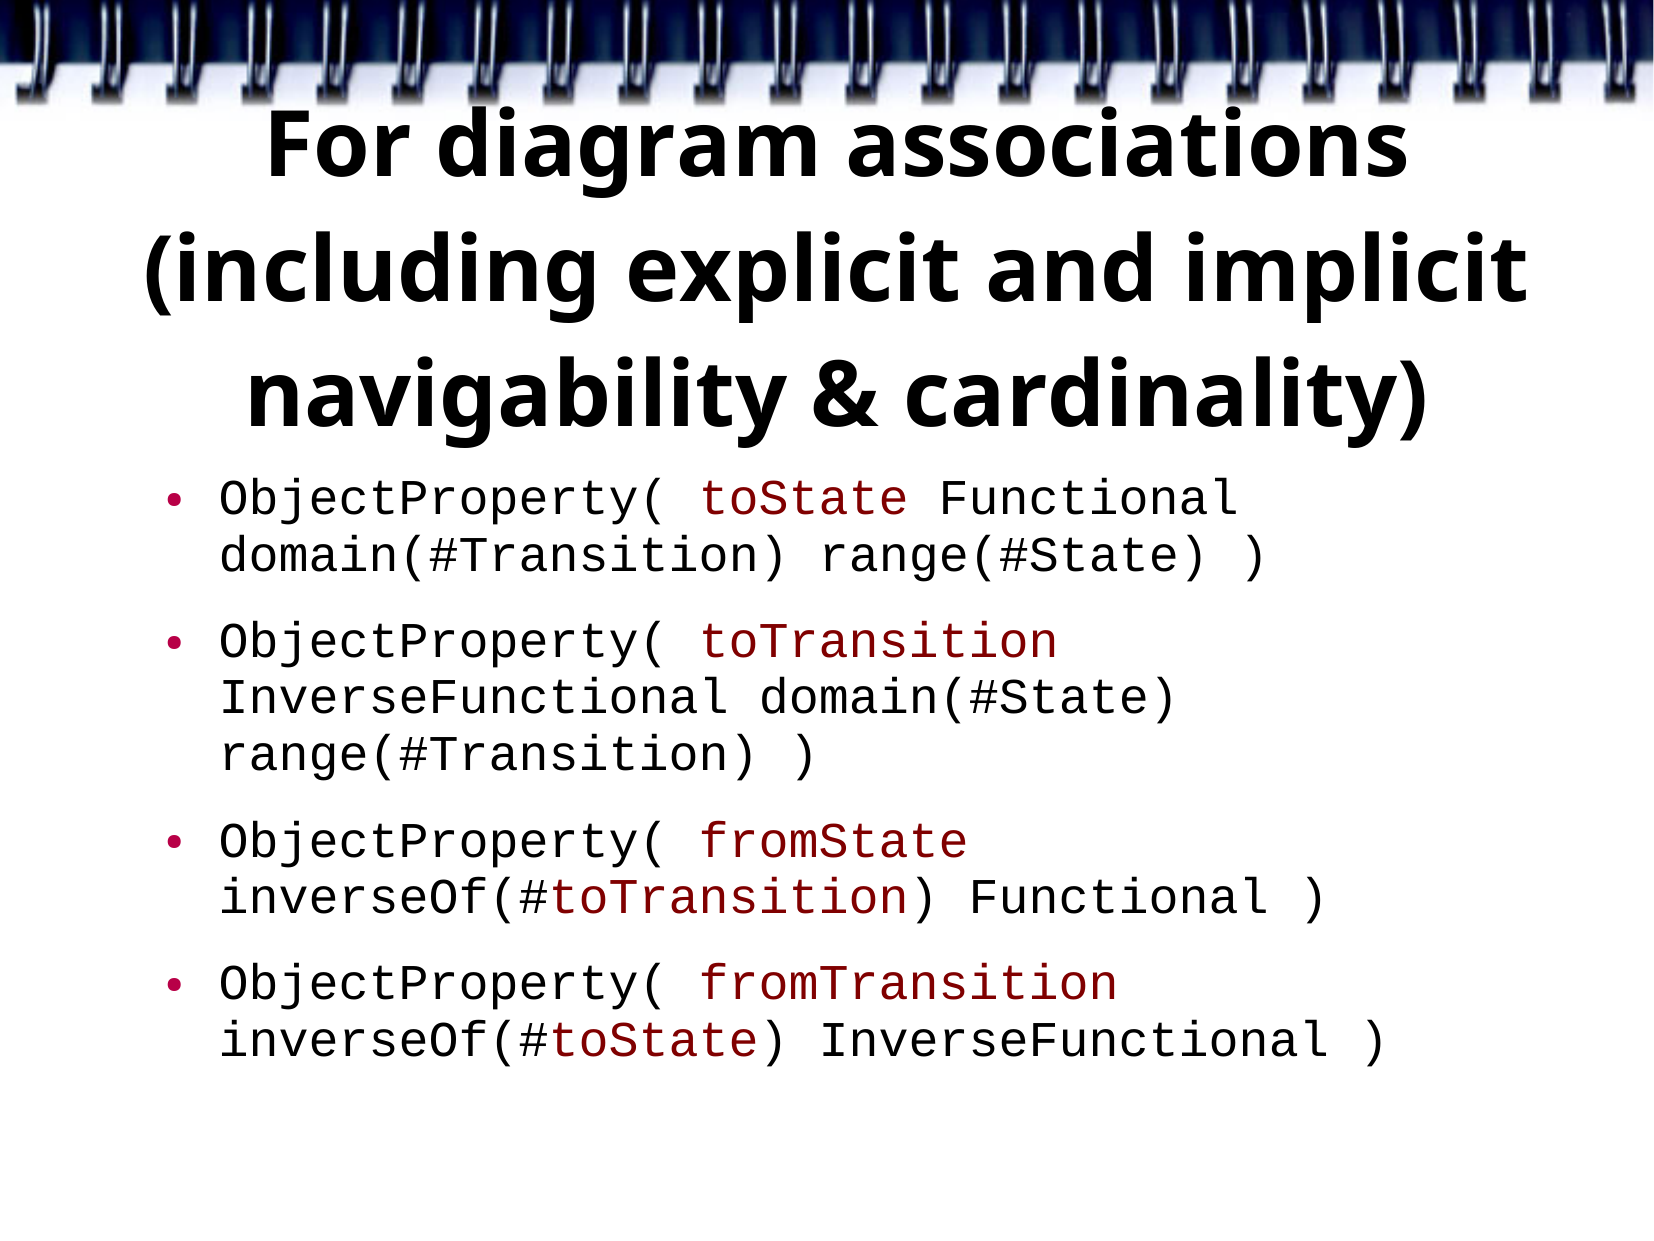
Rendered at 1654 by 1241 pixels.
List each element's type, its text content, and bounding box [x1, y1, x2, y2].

list ObjectProperty( toState Functional domain(#Transition) range(#State) ) ObjectProperty( toTransition InverseFunctional domain(#State) range(#Transition) ) ObjectProperty( fromState inverseOf(#toTransition) Functional ) ObjectProperty( fromTransition inverseOf(#toState) InverseFunctional ) [147, 472, 1536, 1045]
picture [0, 0, 1654, 121]
title For diagram associations (including explicit and implicit navigability & cardinality) [139, 93, 1535, 438]
